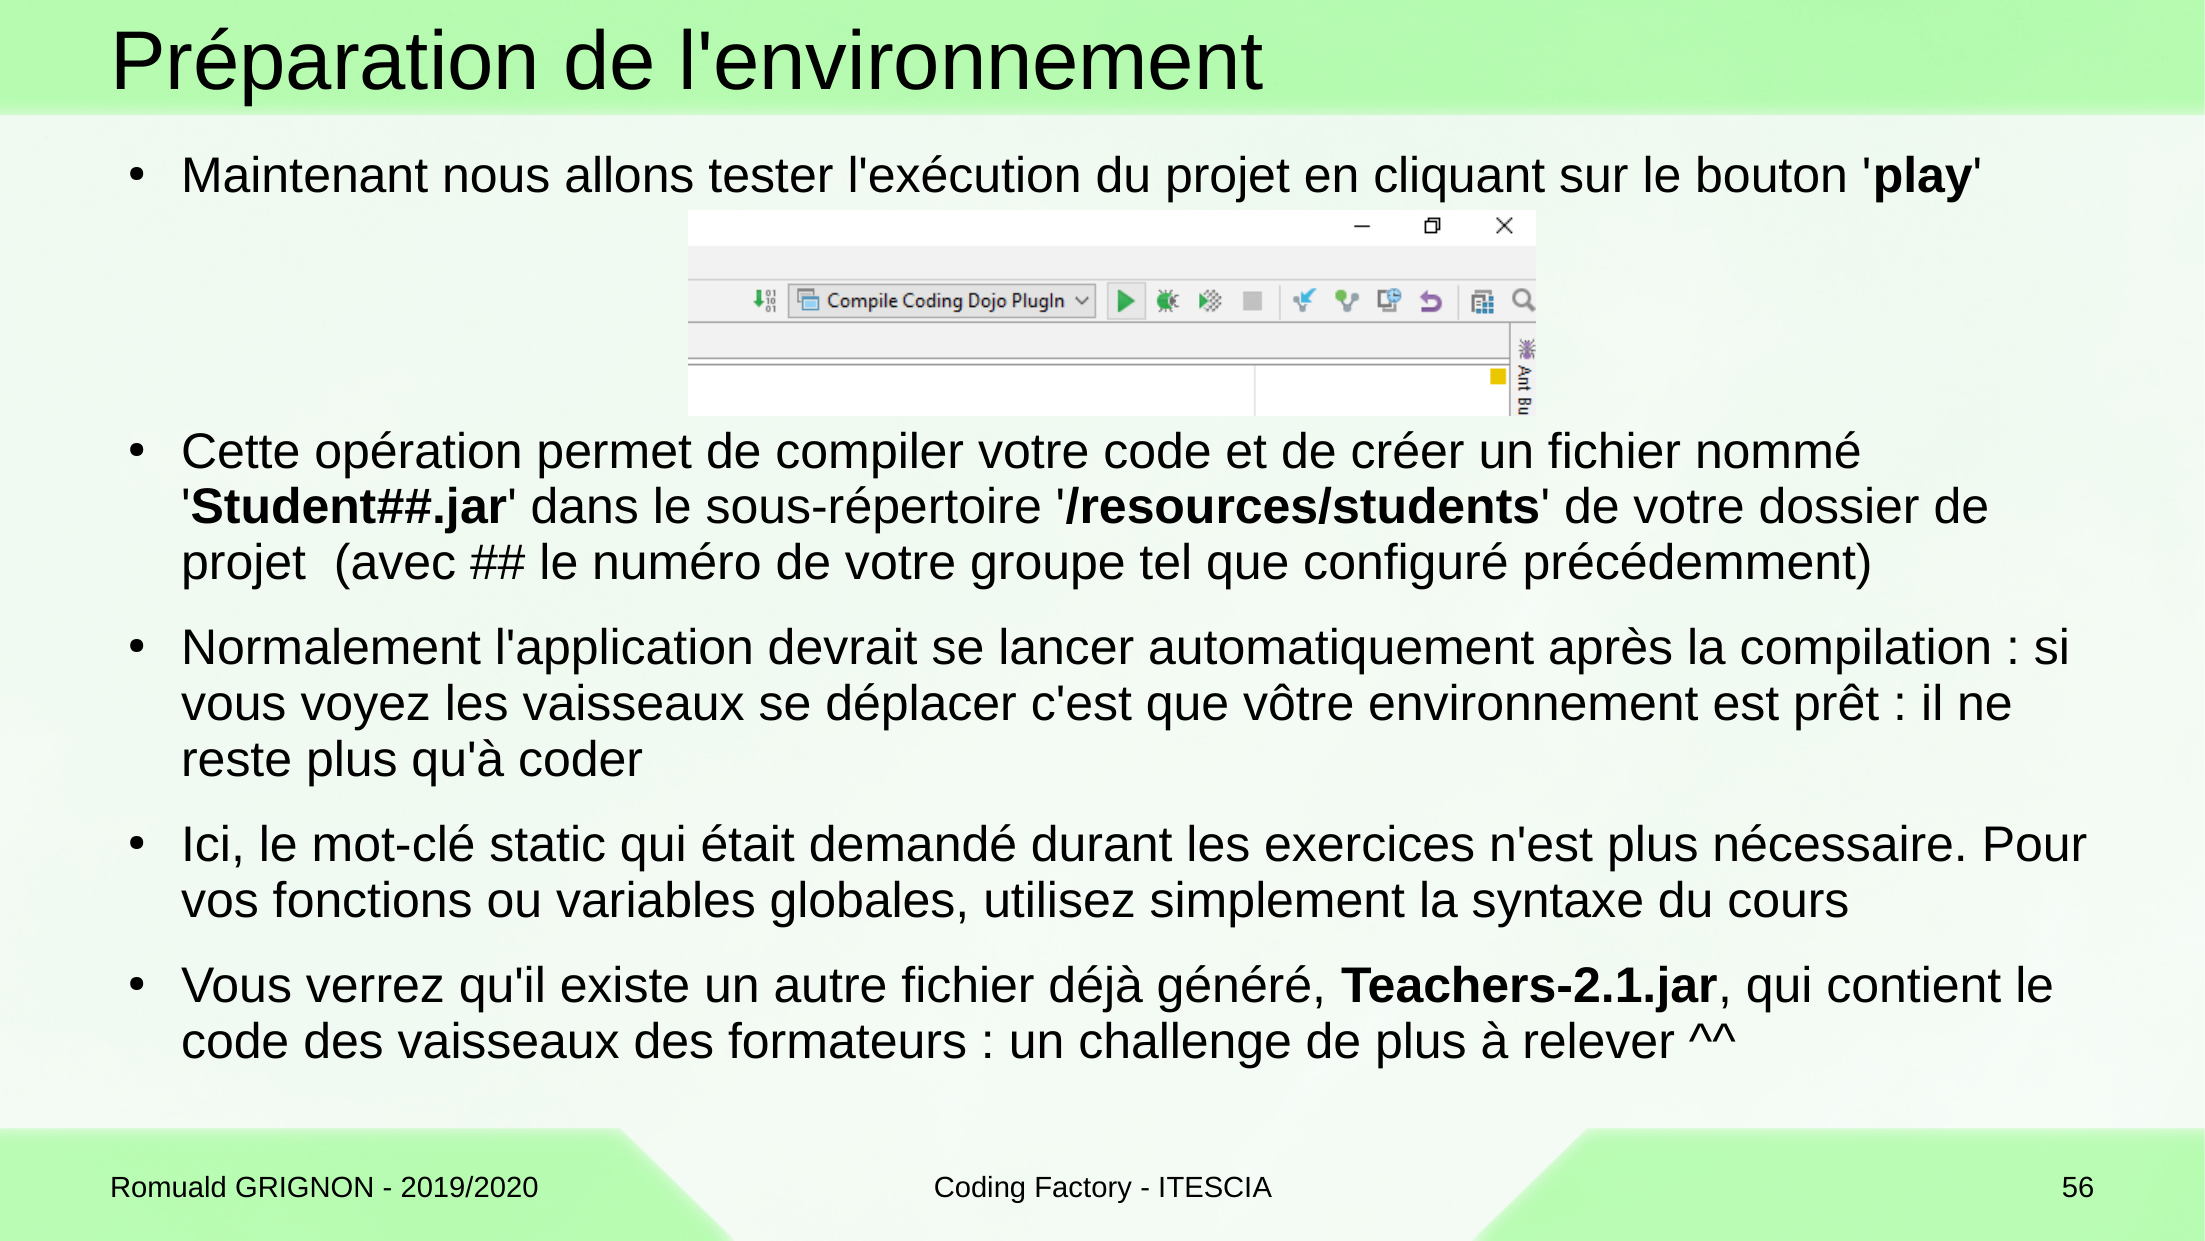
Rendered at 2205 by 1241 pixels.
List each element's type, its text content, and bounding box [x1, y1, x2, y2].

list Maintenant nous allons tester l'exécution du projet en cliquant sur le bouton 'play' Cette opération permet de compiler votre code et de créer un fichier nommé 'Student##.jar' dans le sous-répertoire '/resources/students' de votre dossier de projet (avec ## le numéro de votre groupe tel que configuré précédemment) Normalement l'application devrait se lancer automatiquement après la compilation : si vous voyez les vaisseaux se déplacer c'est que vôtre environnement est prêt : il ne reste plus qu'à coder Ici, le mot-clé static qui était demandé durant les exercices n'est plus nécessaire. Pour vos fonctions ou variables globales, utilisez simplement la syntaxe du cours Vous verrez qu'il existe un autre fichier déjà généré, Teachers-2.1.jar, qui contient le code des vaisseaux des formateurs : un challenge de plus à relever ^^ [110, 218, 2095, 1223]
title Préparation de l'environnement [110, 49, 2095, 218]
picture [0, 0, 2205, 1241]
